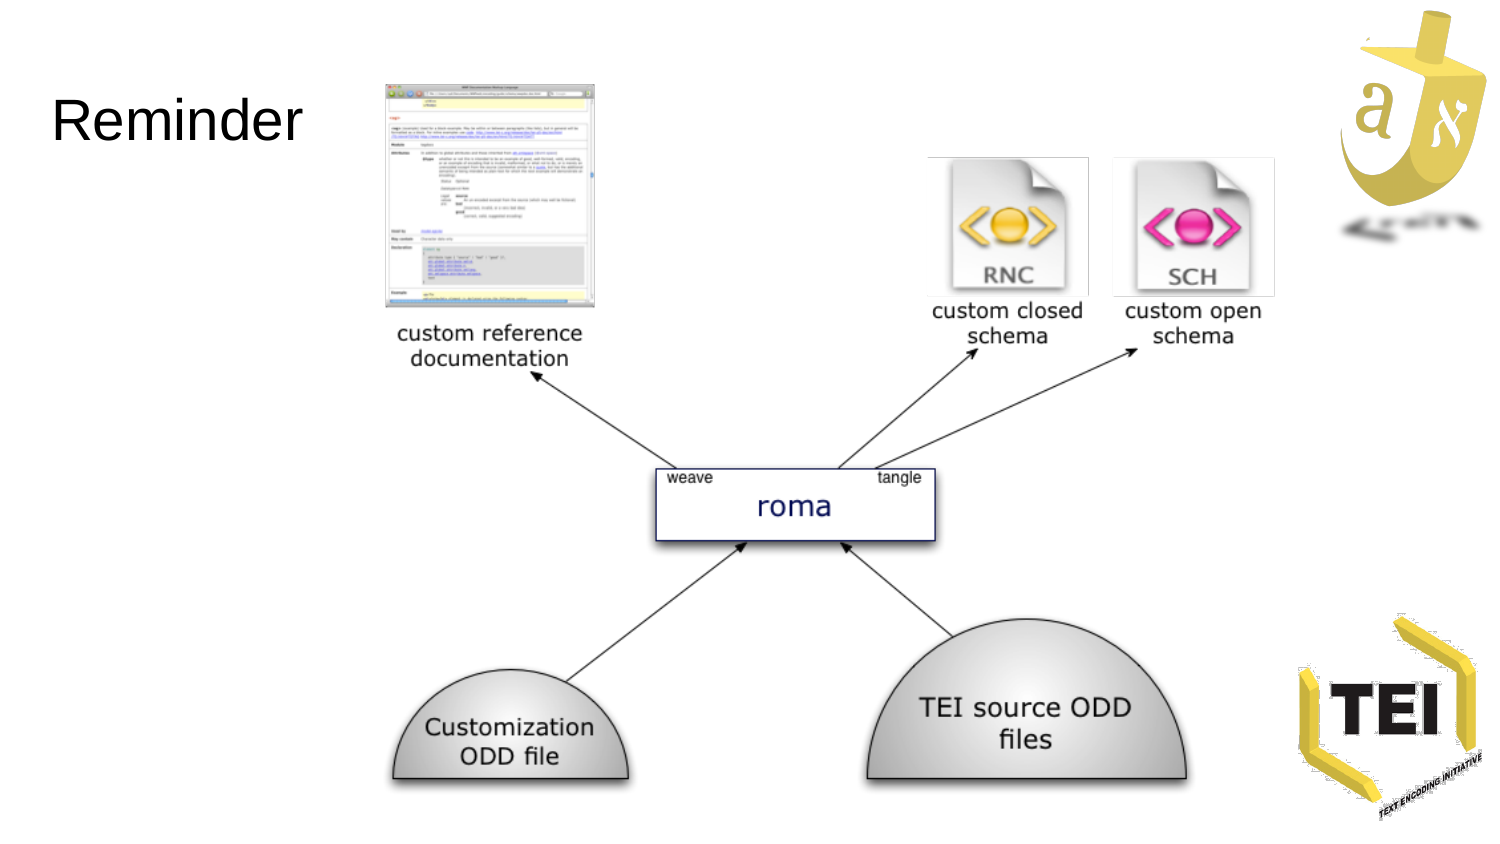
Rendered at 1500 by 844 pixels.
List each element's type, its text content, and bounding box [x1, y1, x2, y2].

picture [1324, 0, 1497, 250]
picture [378, 83, 1500, 830]
title Reminder [51, 72, 1449, 167]
